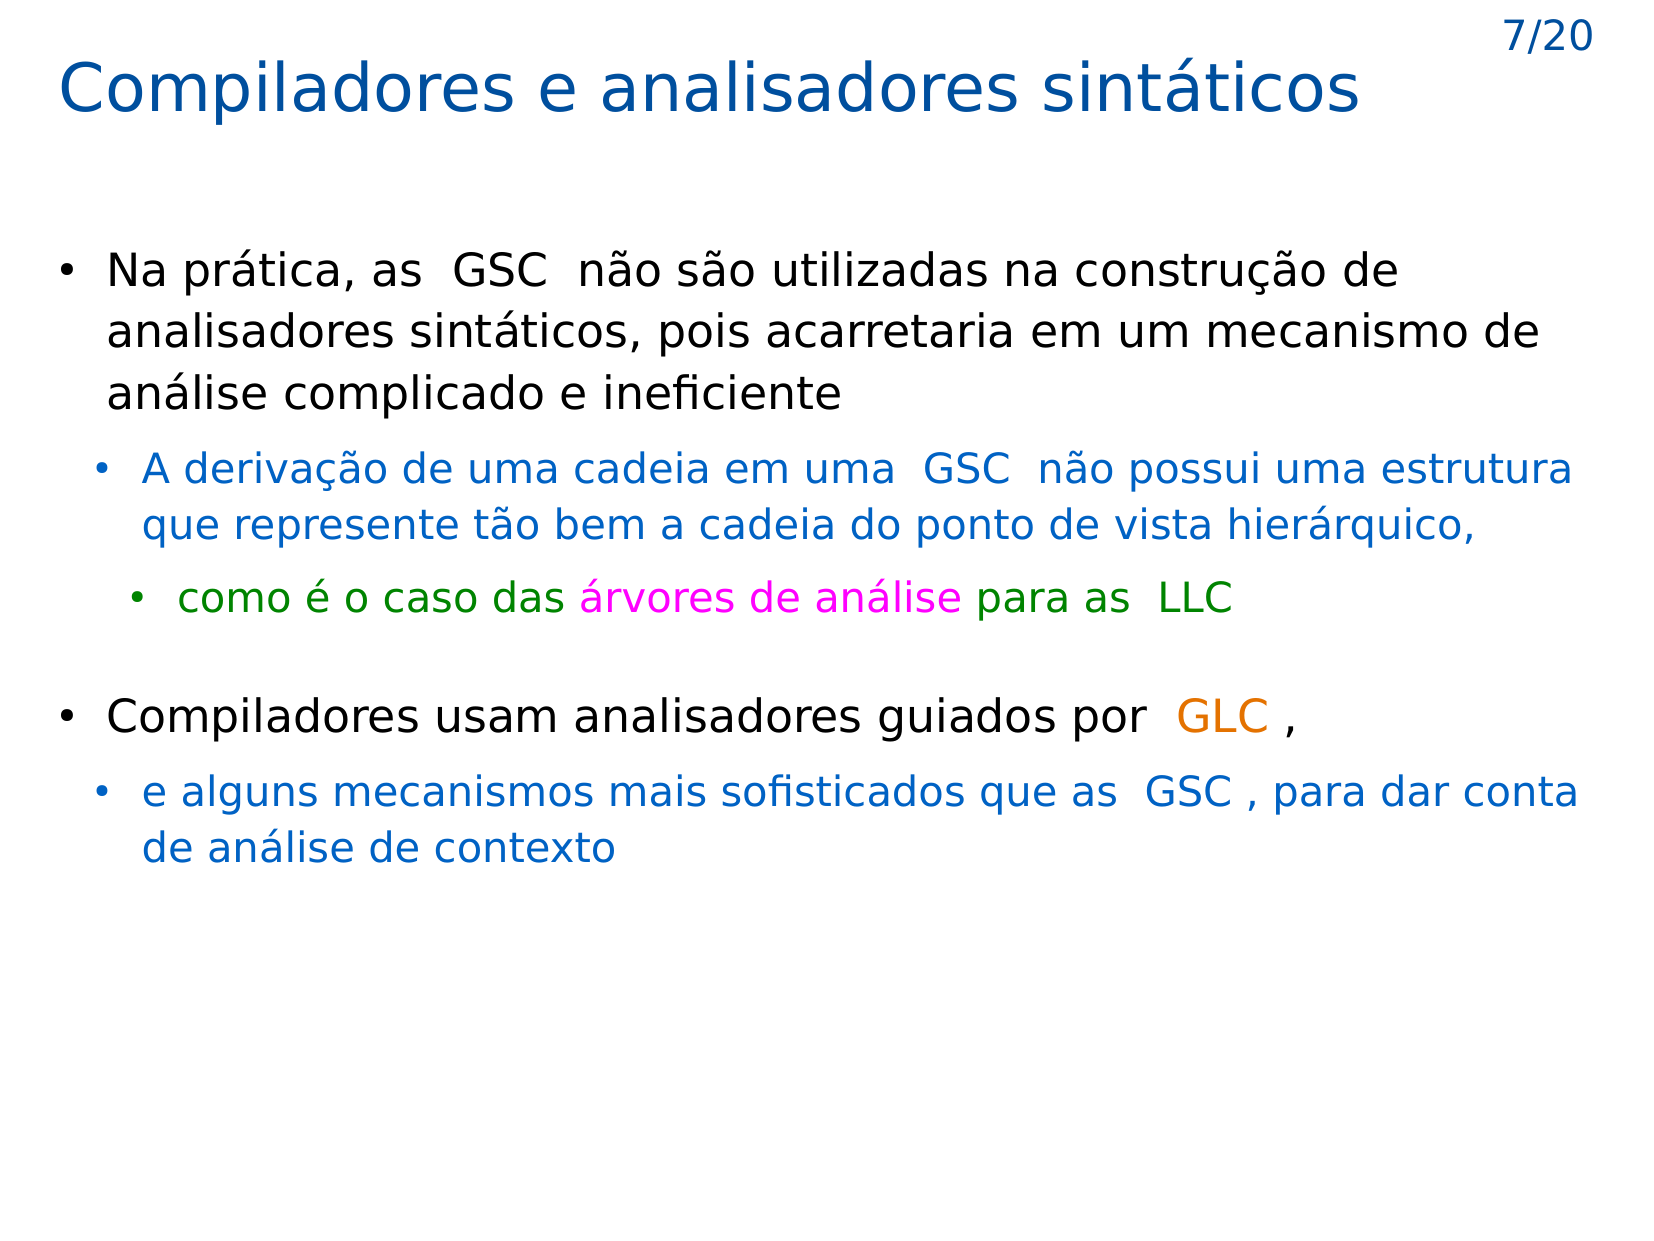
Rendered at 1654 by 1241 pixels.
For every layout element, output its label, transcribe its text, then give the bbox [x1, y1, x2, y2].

title Compiladores e analisadores sintáticos [59, 29, 1625, 148]
list Na prática, as GSC não são utilizadas na construção de analisadores sintáticos, pois acarretaria em um mecanismo de análise complicado e ineficiente A derivação de uma cadeia em uma GSC não possui uma estrutura que represente tão bem a cadeia do ponto de vista hierárquico, como é o caso das árvores de análise para as LLC Compiladores usam analisadores guiados por GLC , e alguns mecanismos mais sofisticados que as GSC , para dar conta de análise de contexto [59, 236, 1595, 1211]
